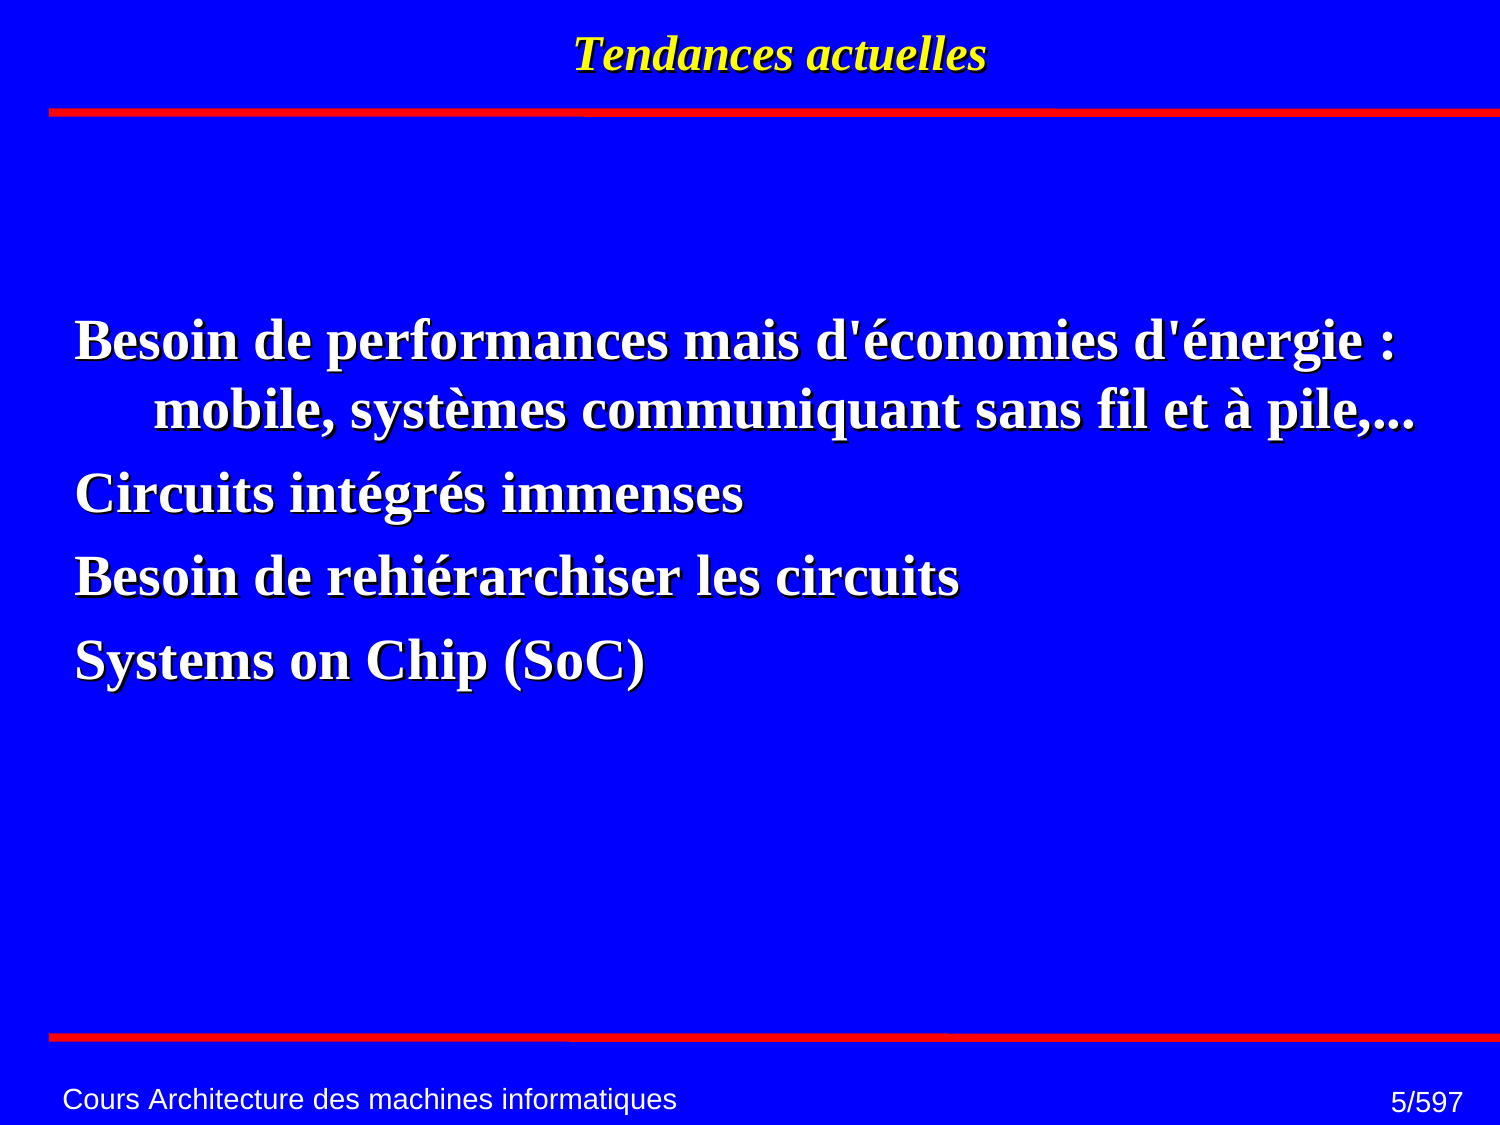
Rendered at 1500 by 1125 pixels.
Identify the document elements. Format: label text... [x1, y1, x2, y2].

list Besoin de performances mais d'économies d'énergie : mobile, systèmes communiquant sans fil et à pile,... Circuits intégrés immenses Besoin de rehiérarchiser les circuits Systems on Chip (SoC) [59, 295, 1447, 798]
title Tendances actuelles [147, 0, 1412, 89]
